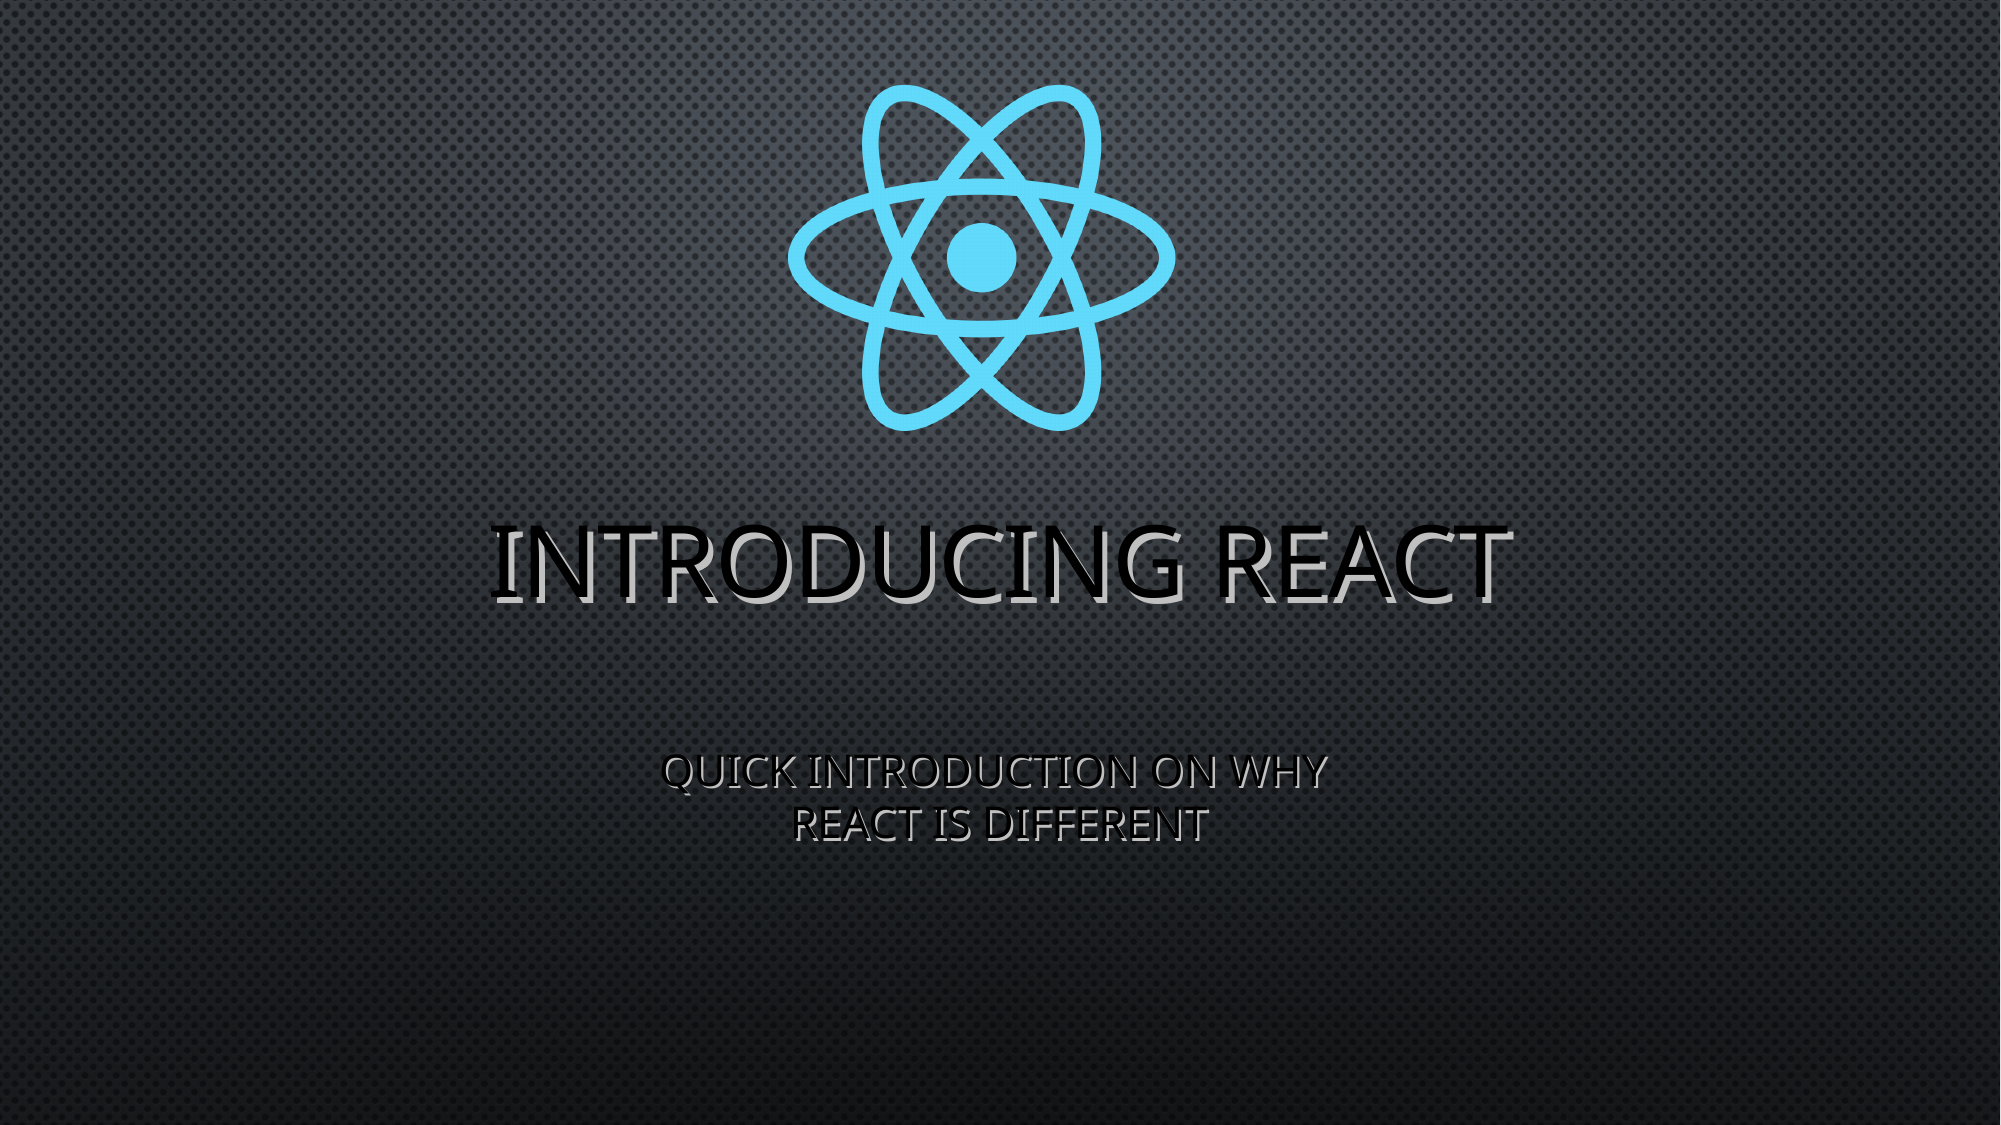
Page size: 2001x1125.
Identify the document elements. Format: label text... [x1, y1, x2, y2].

subtitle QUICK INTRODUCTION ON WHy REACT is DIFFERENT [287, 735, 1711, 950]
title Introducing React [287, 99, 1711, 625]
picture [760, 43, 1203, 486]
